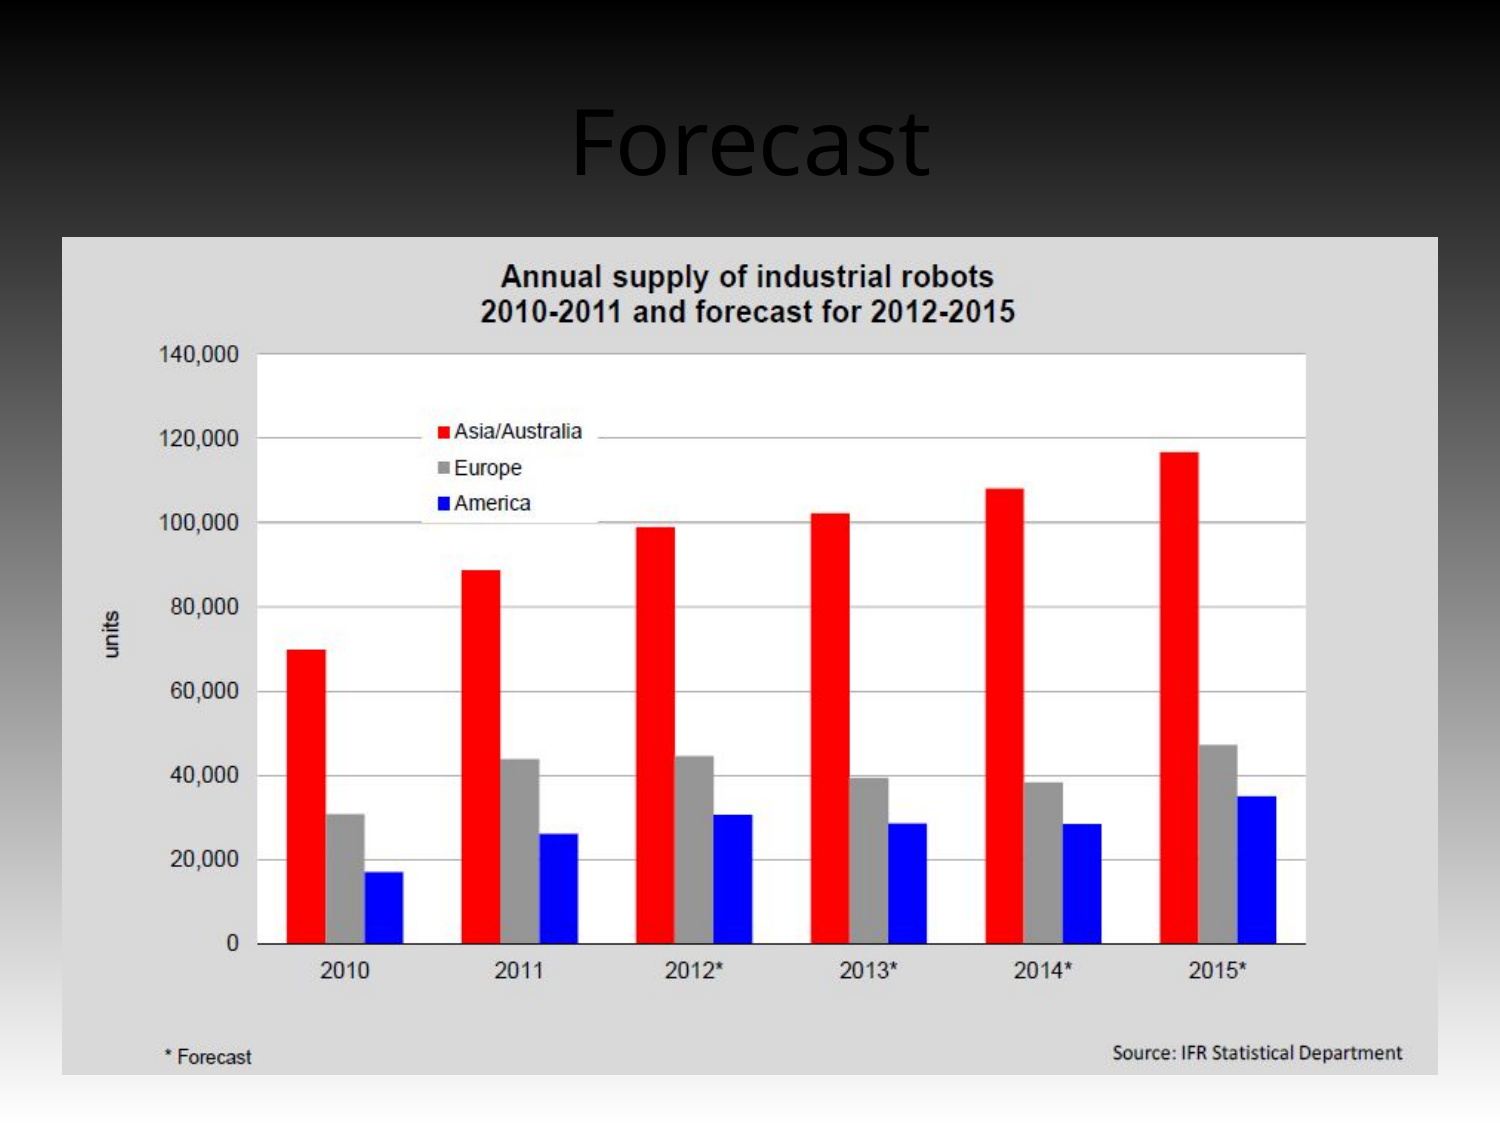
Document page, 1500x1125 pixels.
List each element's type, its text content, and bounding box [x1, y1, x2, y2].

title Forecast [75, 45, 1425, 233]
picture [62, 237, 1438, 1075]
